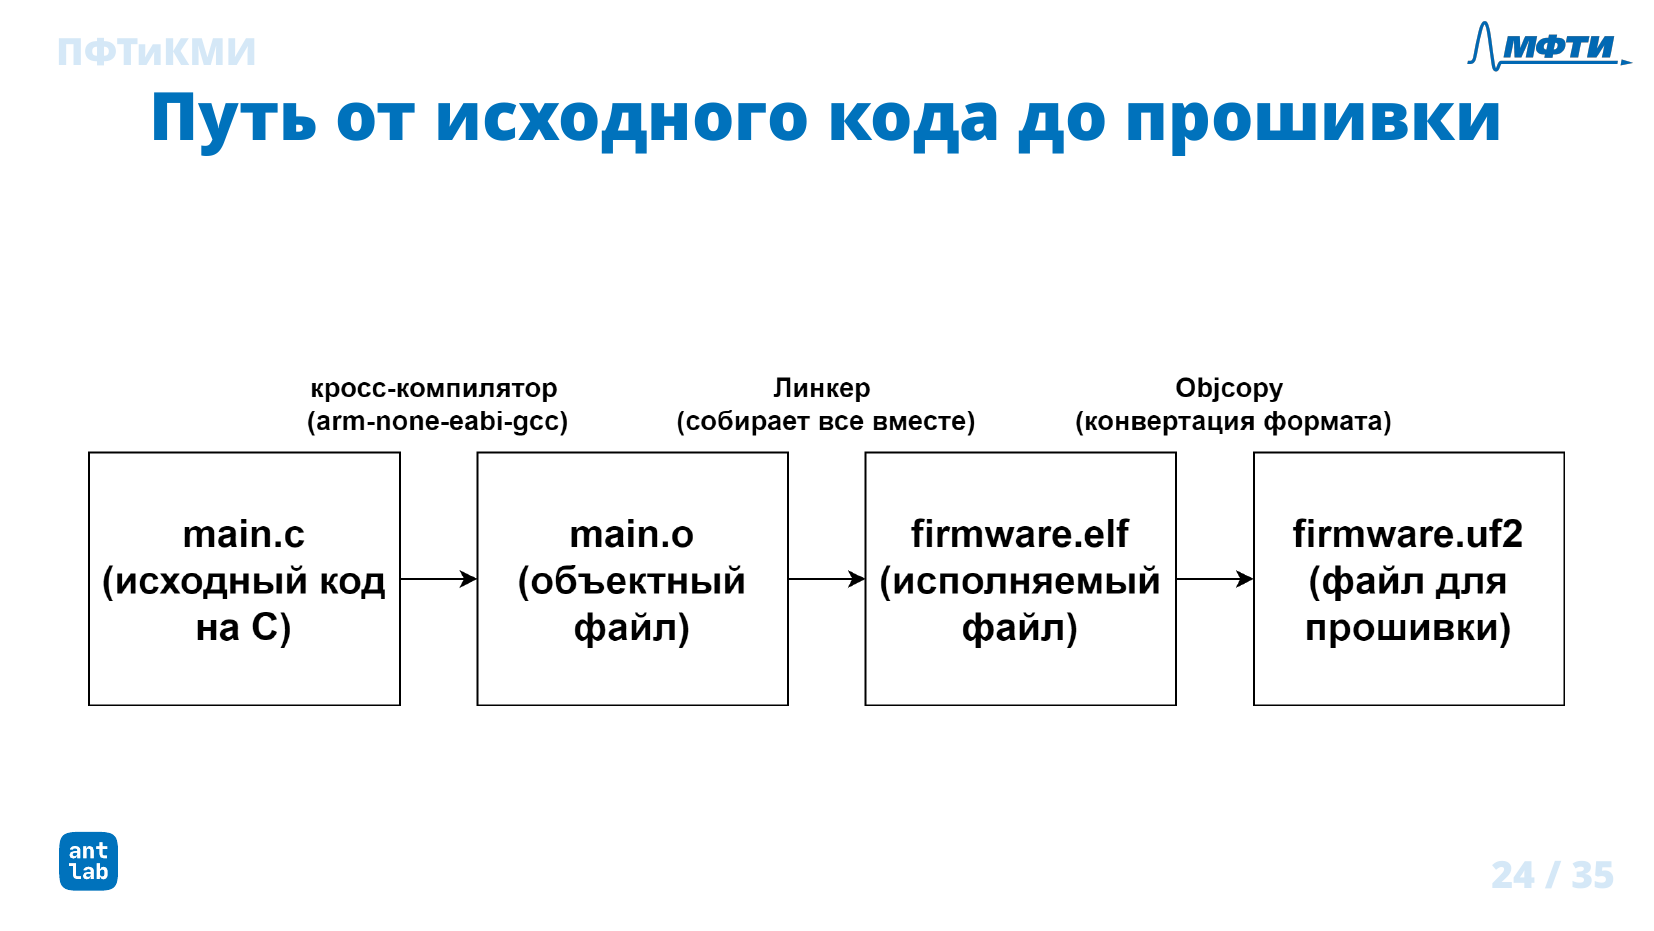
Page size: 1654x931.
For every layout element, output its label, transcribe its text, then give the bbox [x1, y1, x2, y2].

picture [1446, 0, 1654, 93]
title Путь от исходного кода до прошивки [82, 37, 1571, 193]
picture [88, 354, 1565, 706]
